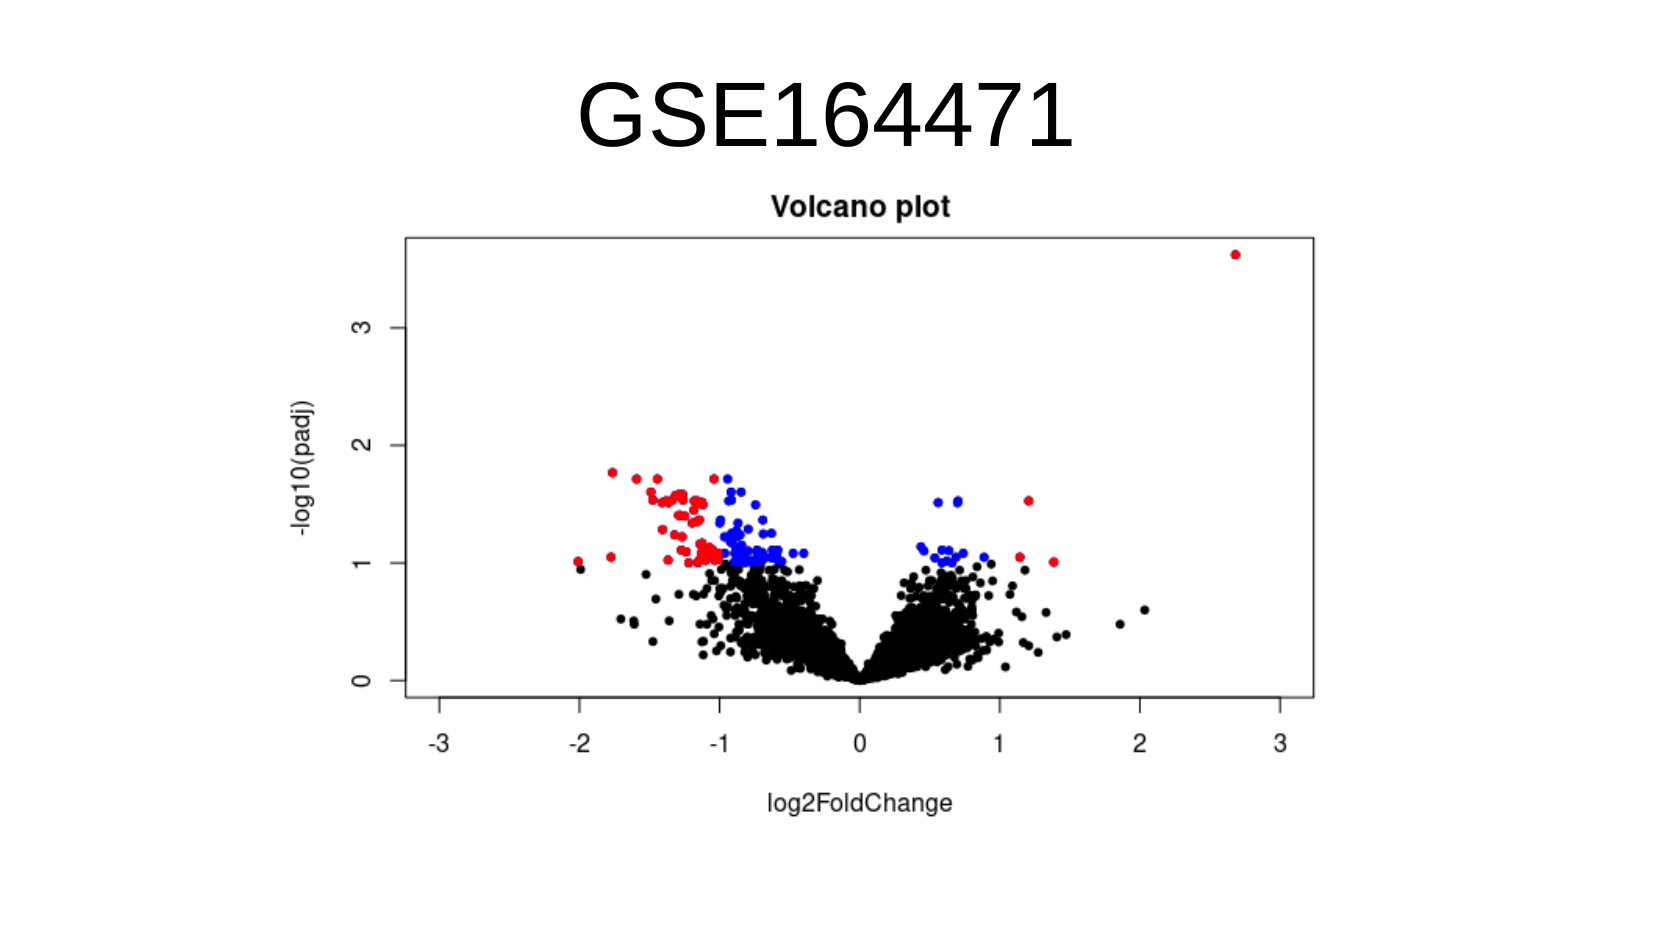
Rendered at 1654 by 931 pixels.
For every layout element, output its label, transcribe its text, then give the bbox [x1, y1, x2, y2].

picture [283, 175, 1377, 851]
title GSE164471 [82, 37, 1571, 193]
